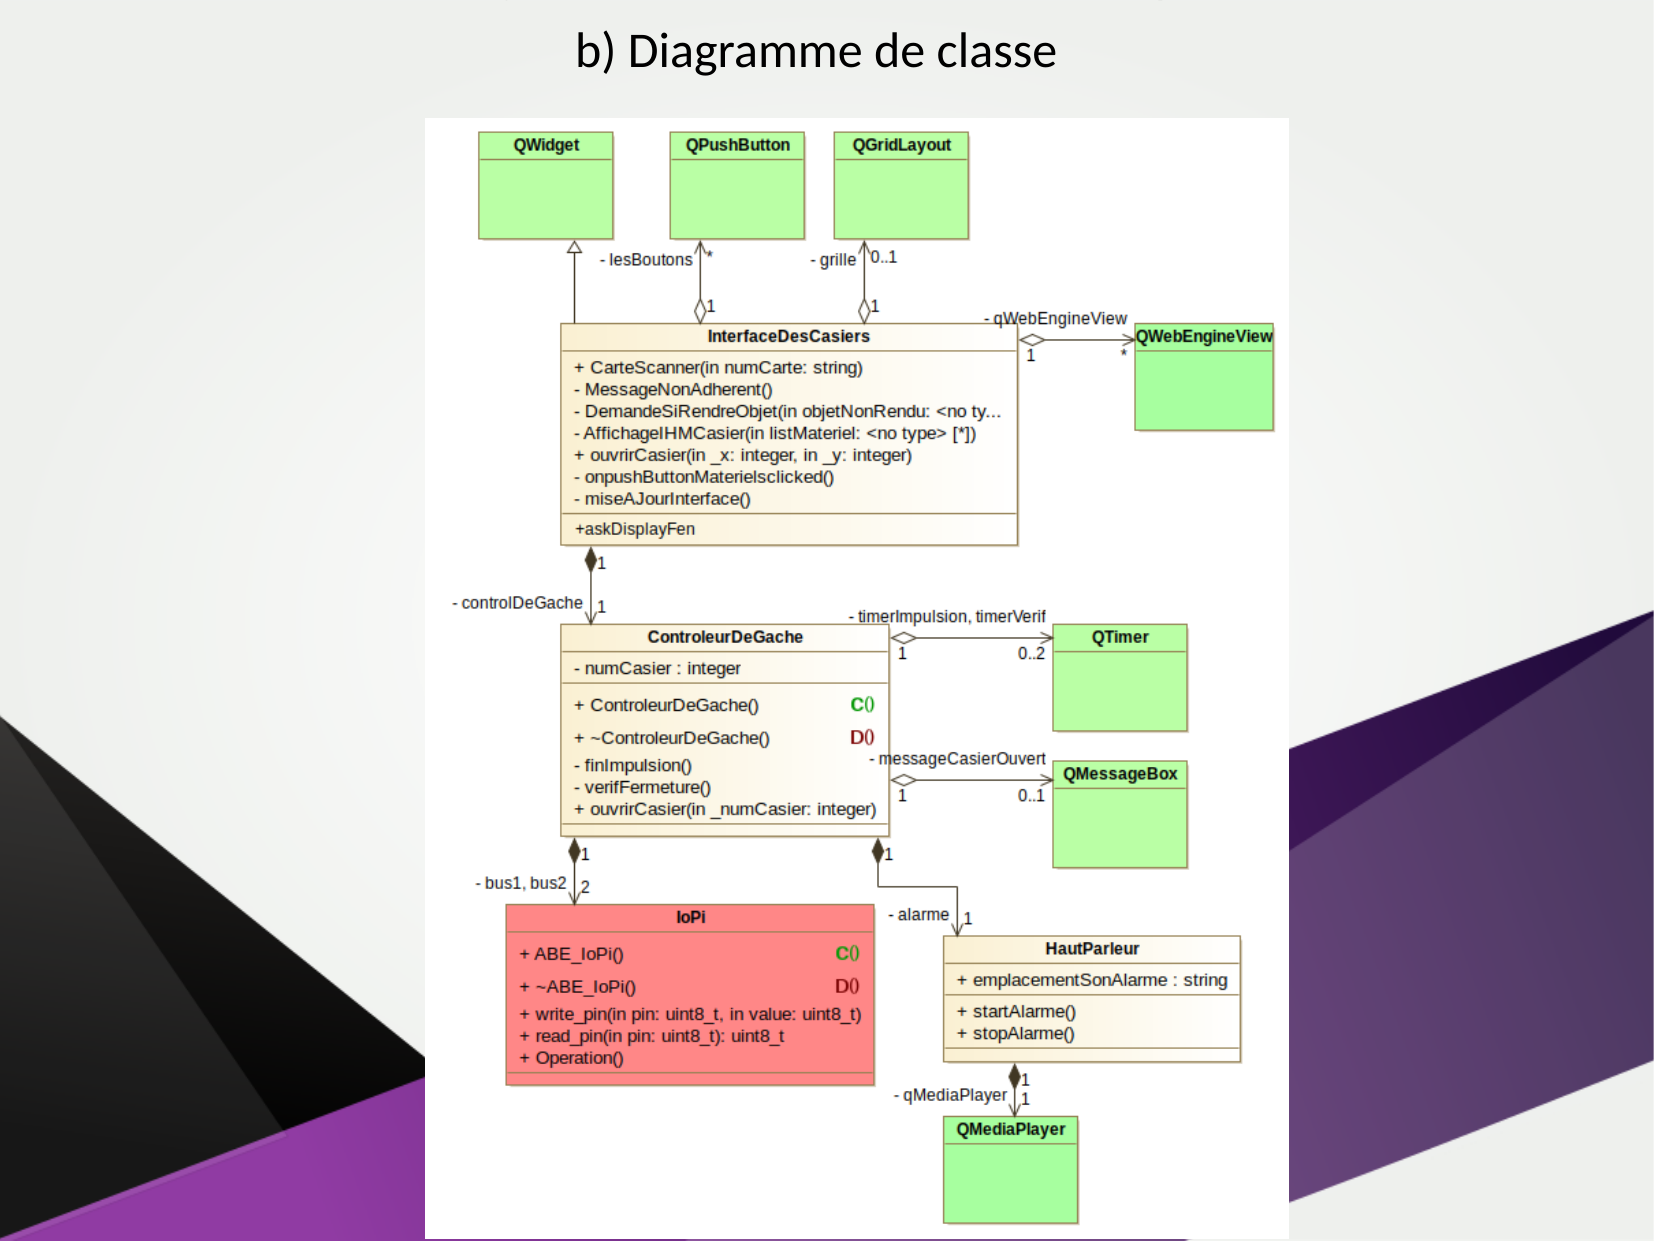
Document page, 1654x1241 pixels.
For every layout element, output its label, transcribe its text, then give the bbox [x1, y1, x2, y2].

picture [0, 0, 1654, 1241]
title b) Diagramme de classe [82, 0, 1571, 148]
